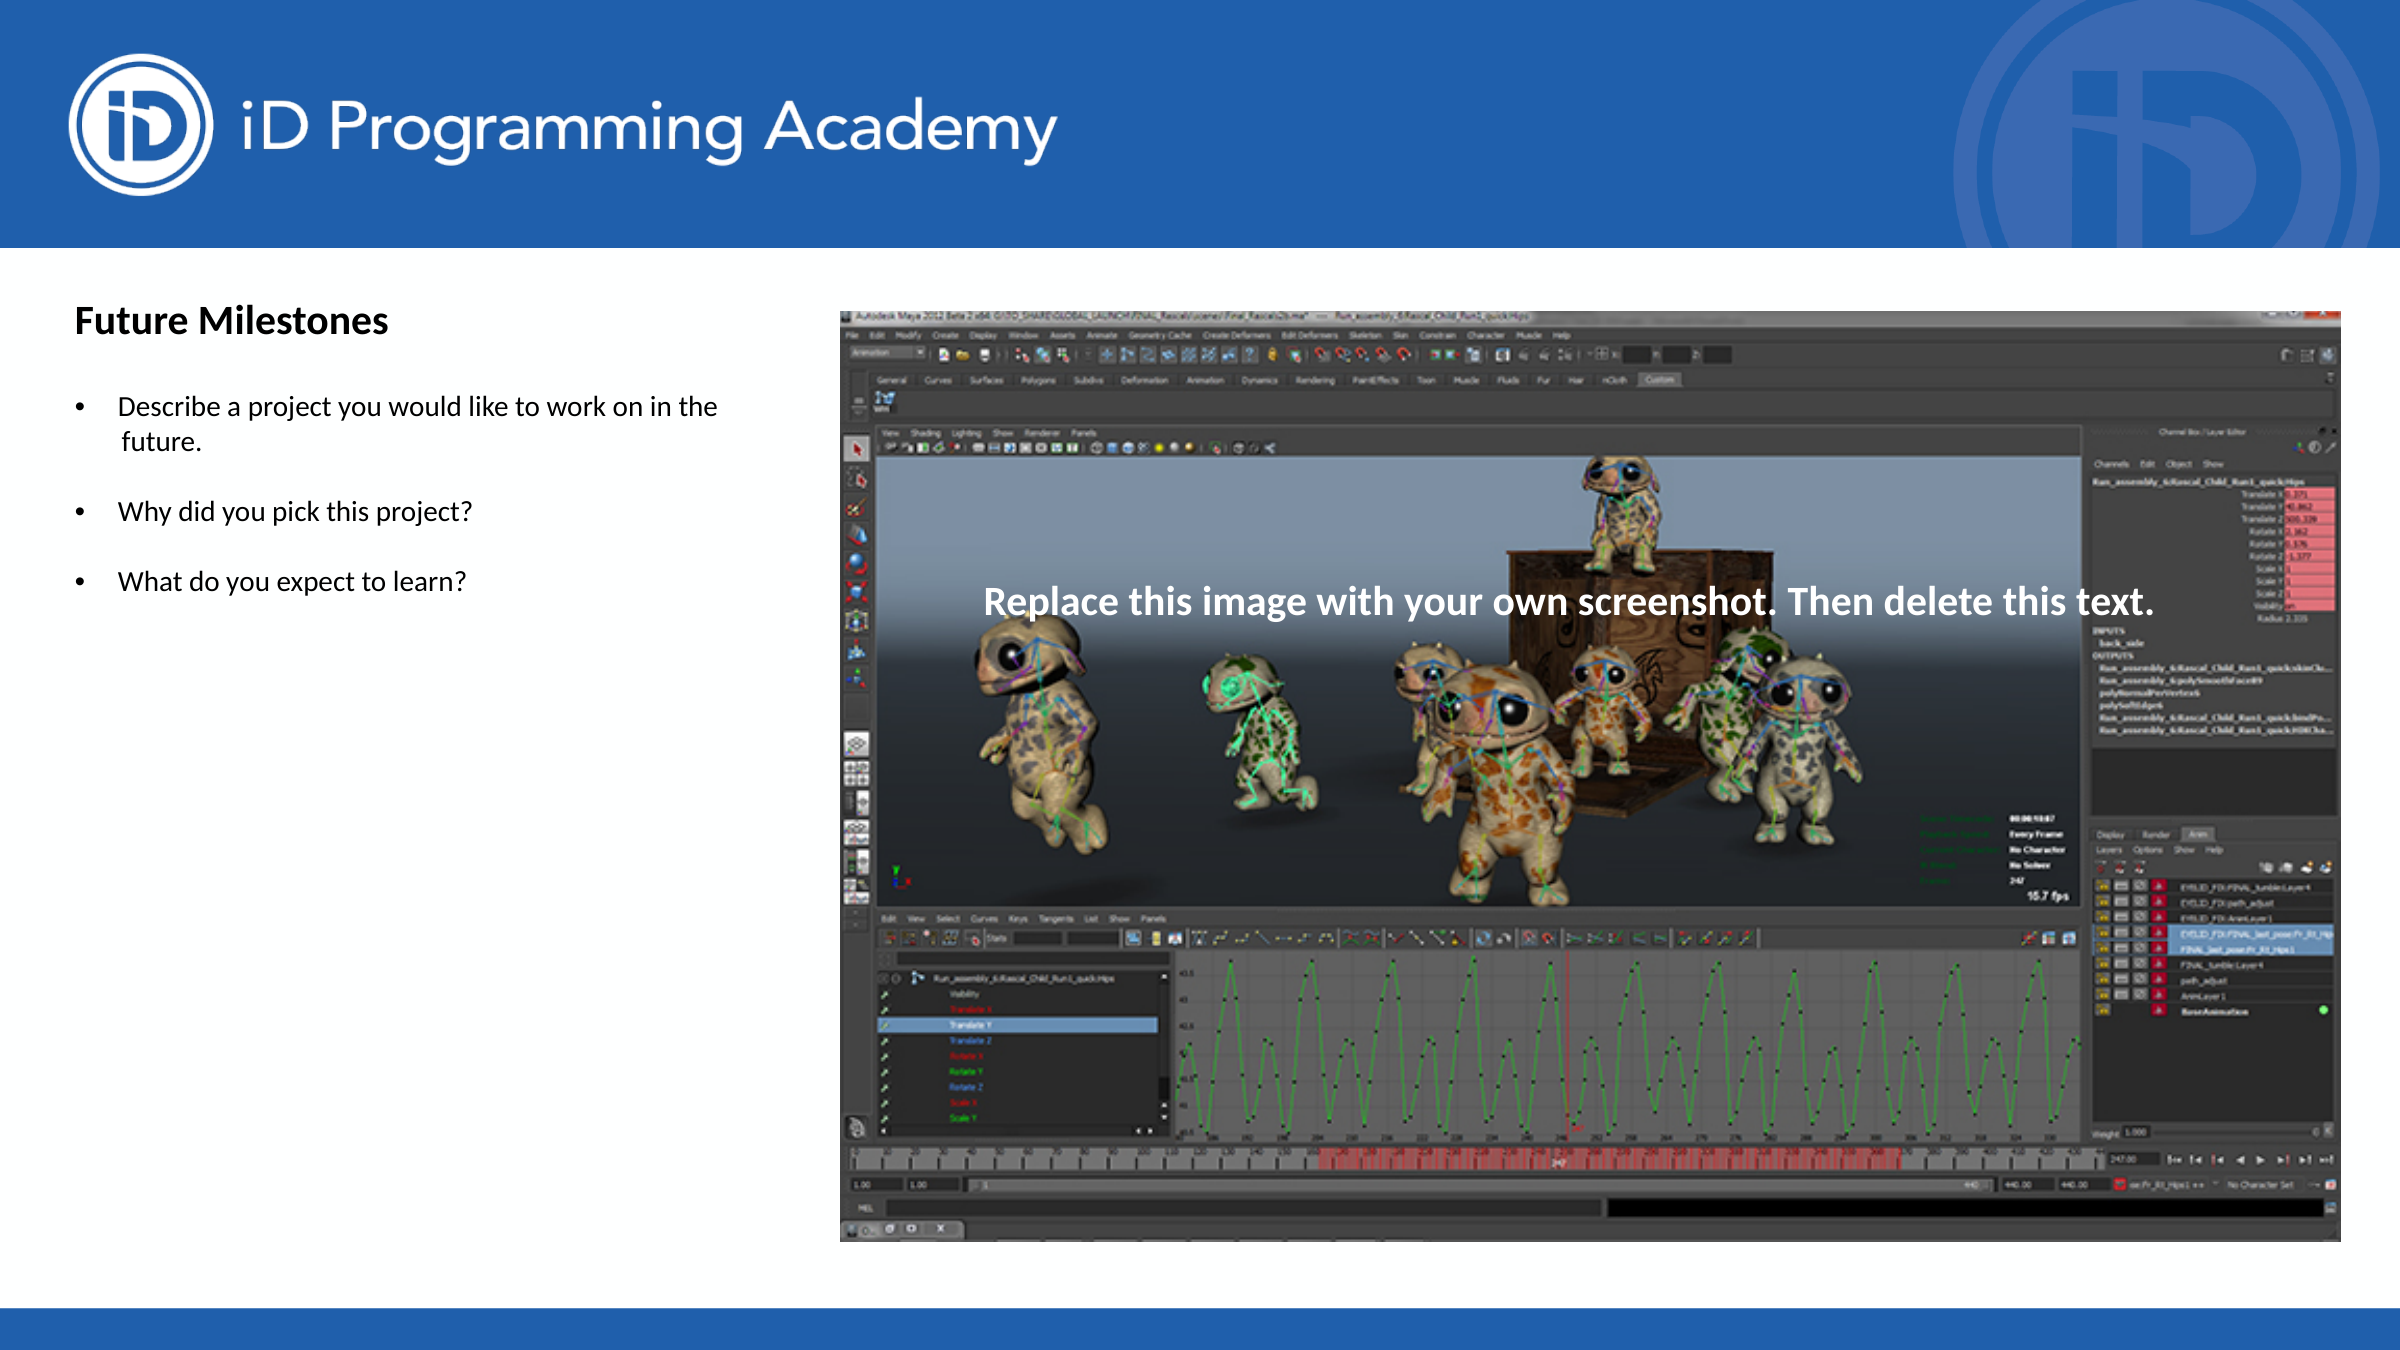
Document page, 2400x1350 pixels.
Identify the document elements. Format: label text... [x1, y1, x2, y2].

picture [0, 0, 2400, 1350]
text_box Future Milestones • Describe a project you would like to work on in the future. • Why did you pick this project? • What do you expect to learn? [60, 285, 780, 640]
text_box Replace this image with your own screenshot. Then delete this text. [919, 566, 2220, 682]
